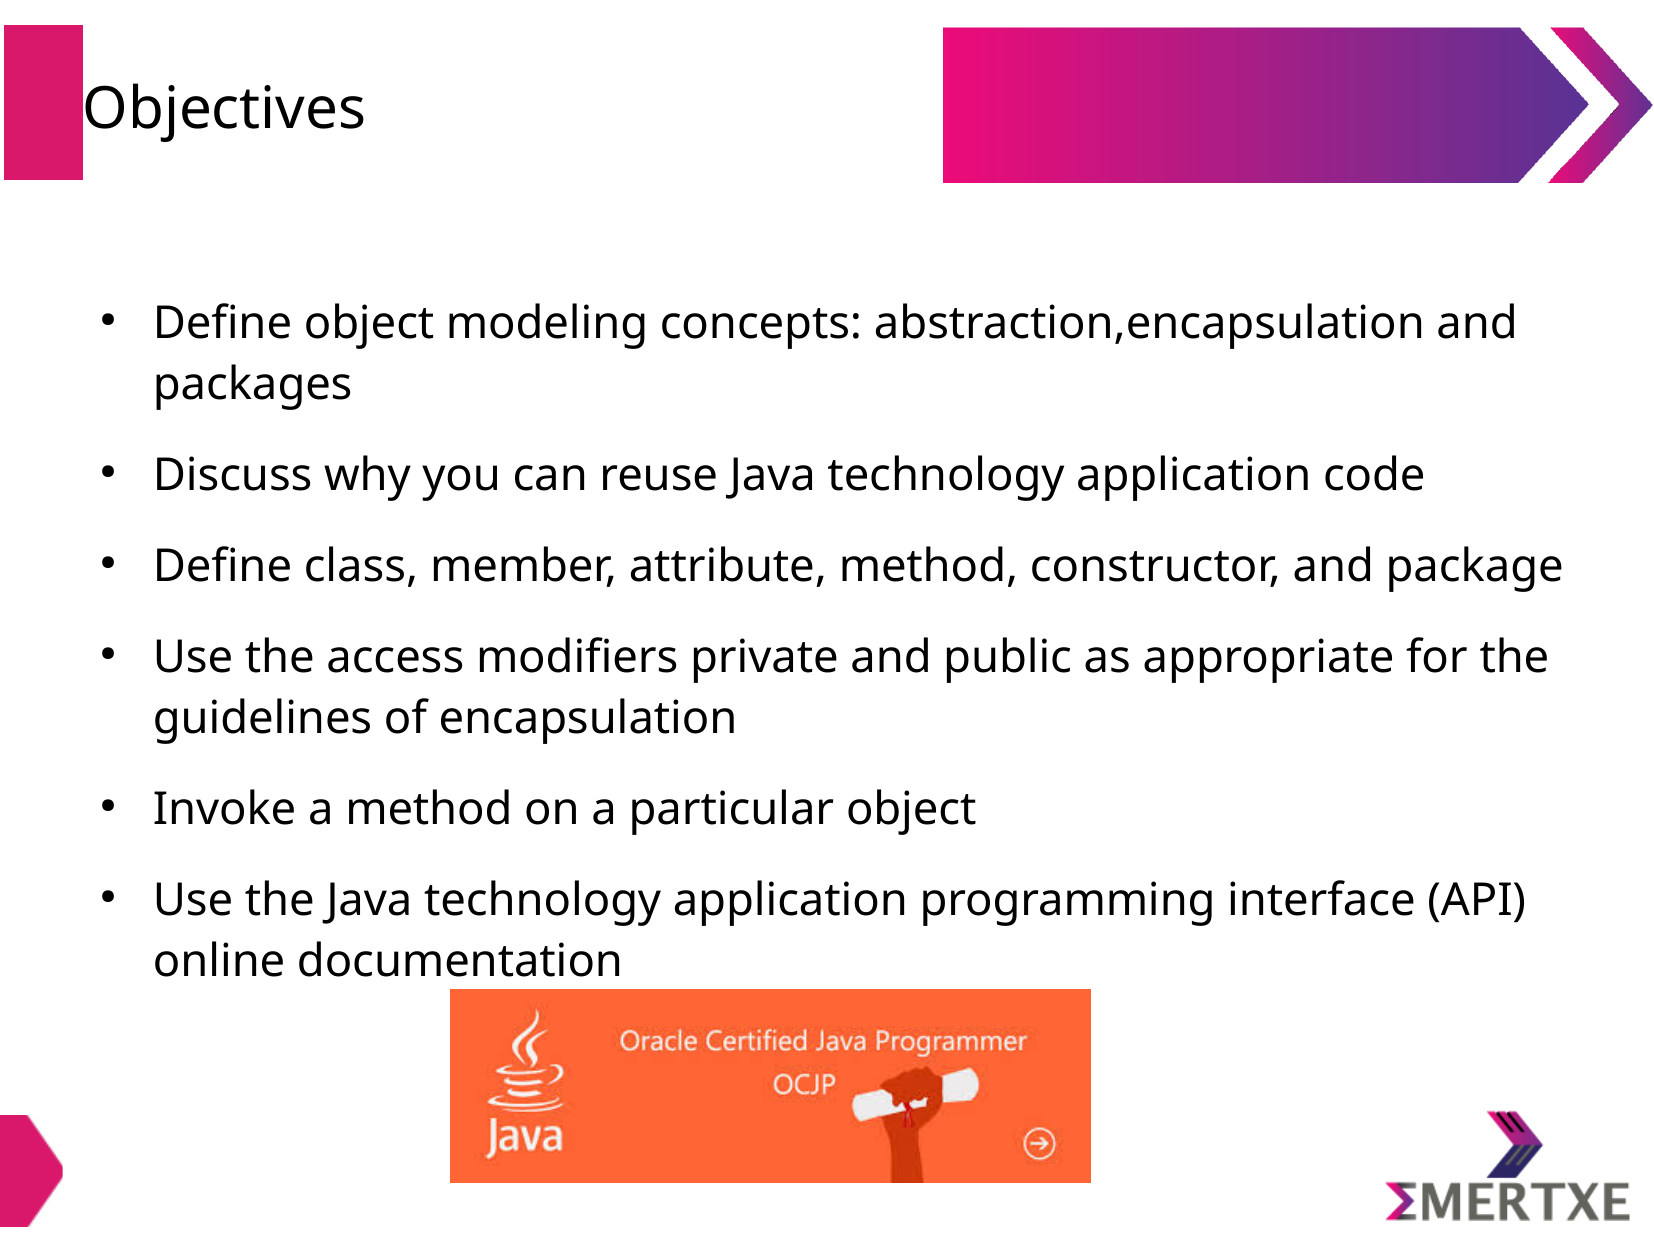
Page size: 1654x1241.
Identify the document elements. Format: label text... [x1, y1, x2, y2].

picture [450, 989, 1091, 1183]
list Define object modeling concepts: abstraction,encapsulation and packages Discuss why you can reuse Java technology application code Define class, member, attribute, method, constructor, and package Use the access modifiers private and public as appropriate for the guidelines of encapsulation Invoke a method on a particular object Use the Java technology application programming interface (API) online documentation [82, 290, 1571, 1010]
picture [1385, 1107, 1631, 1221]
picture [1571, 27, 1653, 183]
title Objectives [82, 2, 1571, 210]
